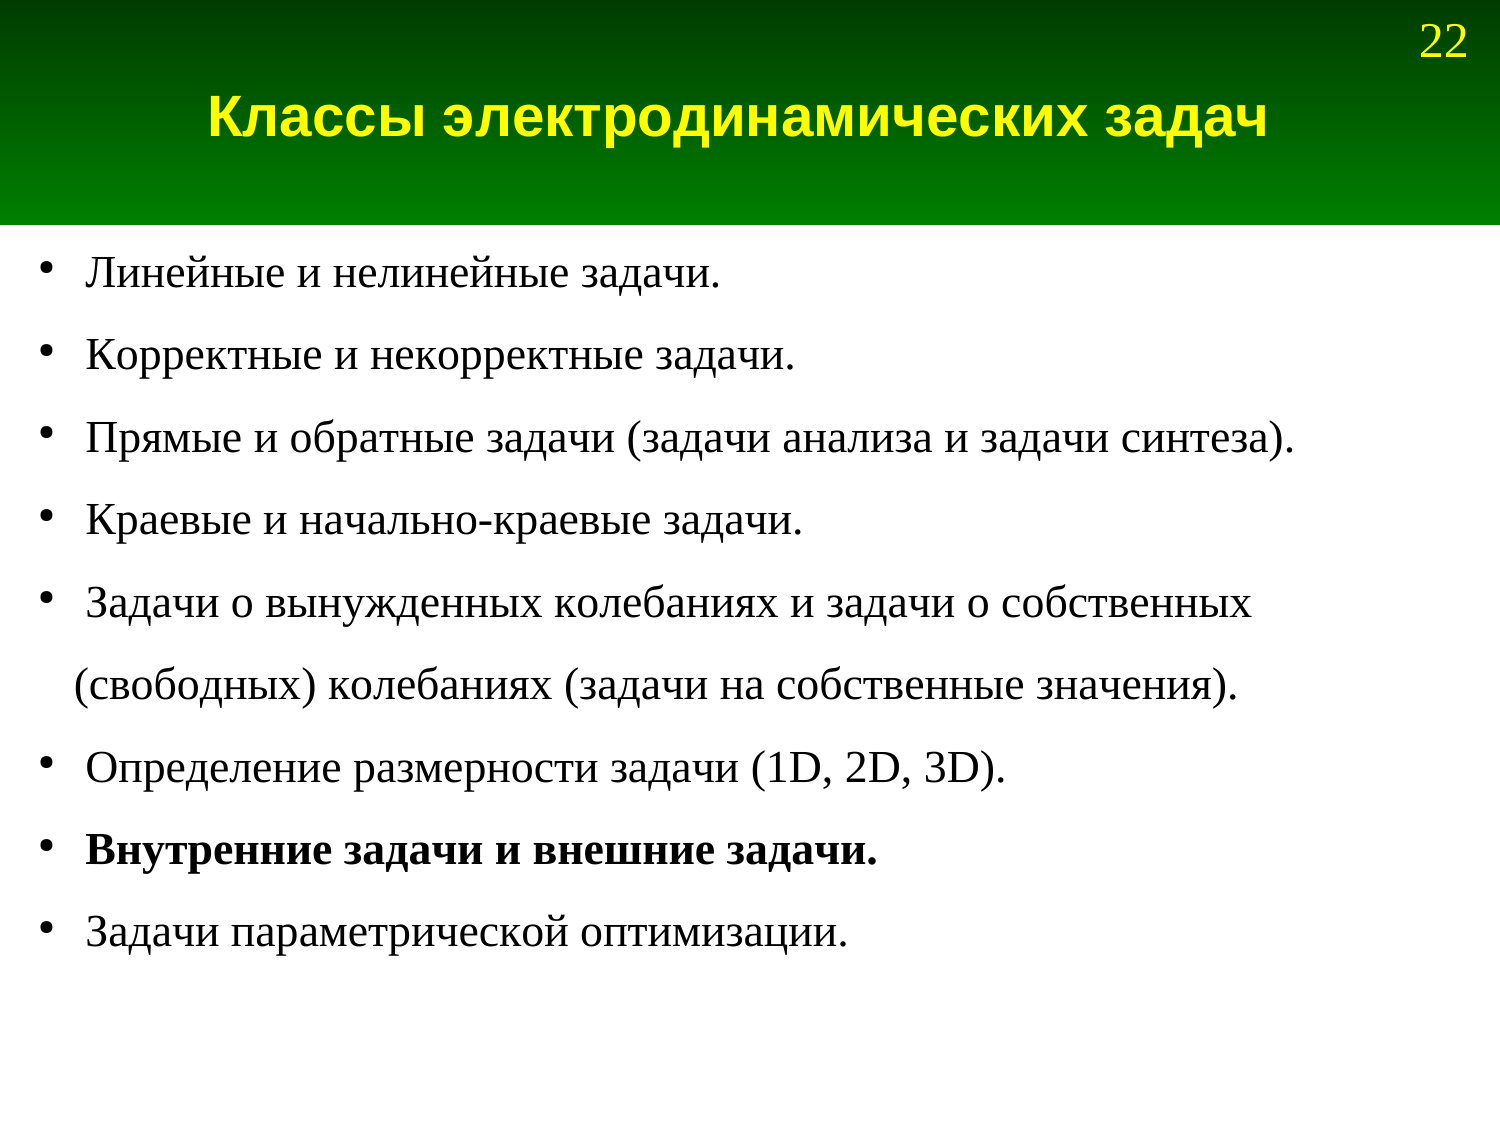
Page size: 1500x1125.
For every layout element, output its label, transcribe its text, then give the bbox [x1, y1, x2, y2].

text_box Линейные и нелинейные задачи. Корректные и некорректные задачи. Прямые и обратные задачи (задачи анализа и задачи синтеза). Краевые и начально-краевые задачи. Задачи о вынужденных колебаниях и задачи о собственных (свободных) колебаниях (задачи на собственные значения). Определение размерности задачи (1D, 2D, 3D). Внутренние задачи и внешние задачи. Задачи параметрической оптимизации. [23, 206, 1500, 1122]
title Классы электродинамических задач [88, 18, 1389, 206]
